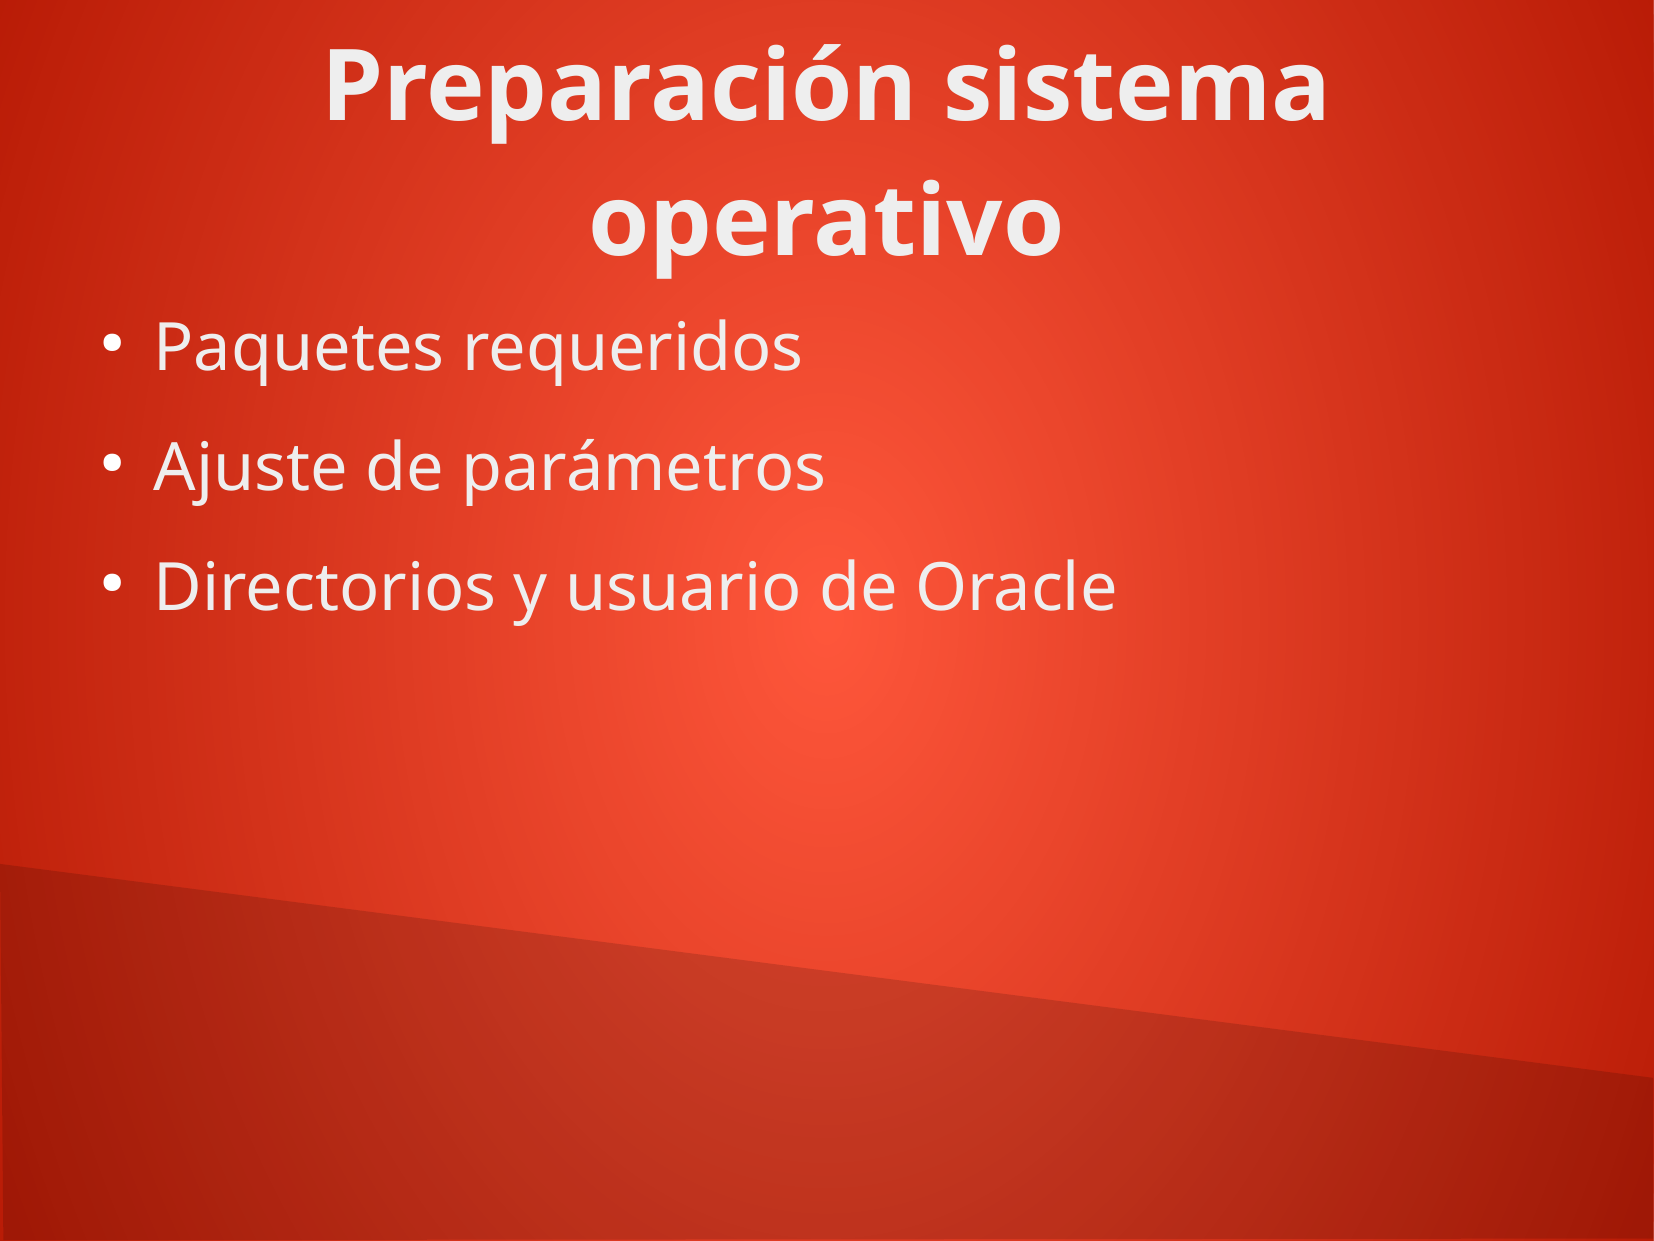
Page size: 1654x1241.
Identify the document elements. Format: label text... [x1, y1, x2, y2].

title Preparación sistema operativo [82, 47, 1571, 252]
list Paquetes requeridos Ajuste de parámetros Directorios y usuario de Oracle [82, 299, 1561, 1019]
